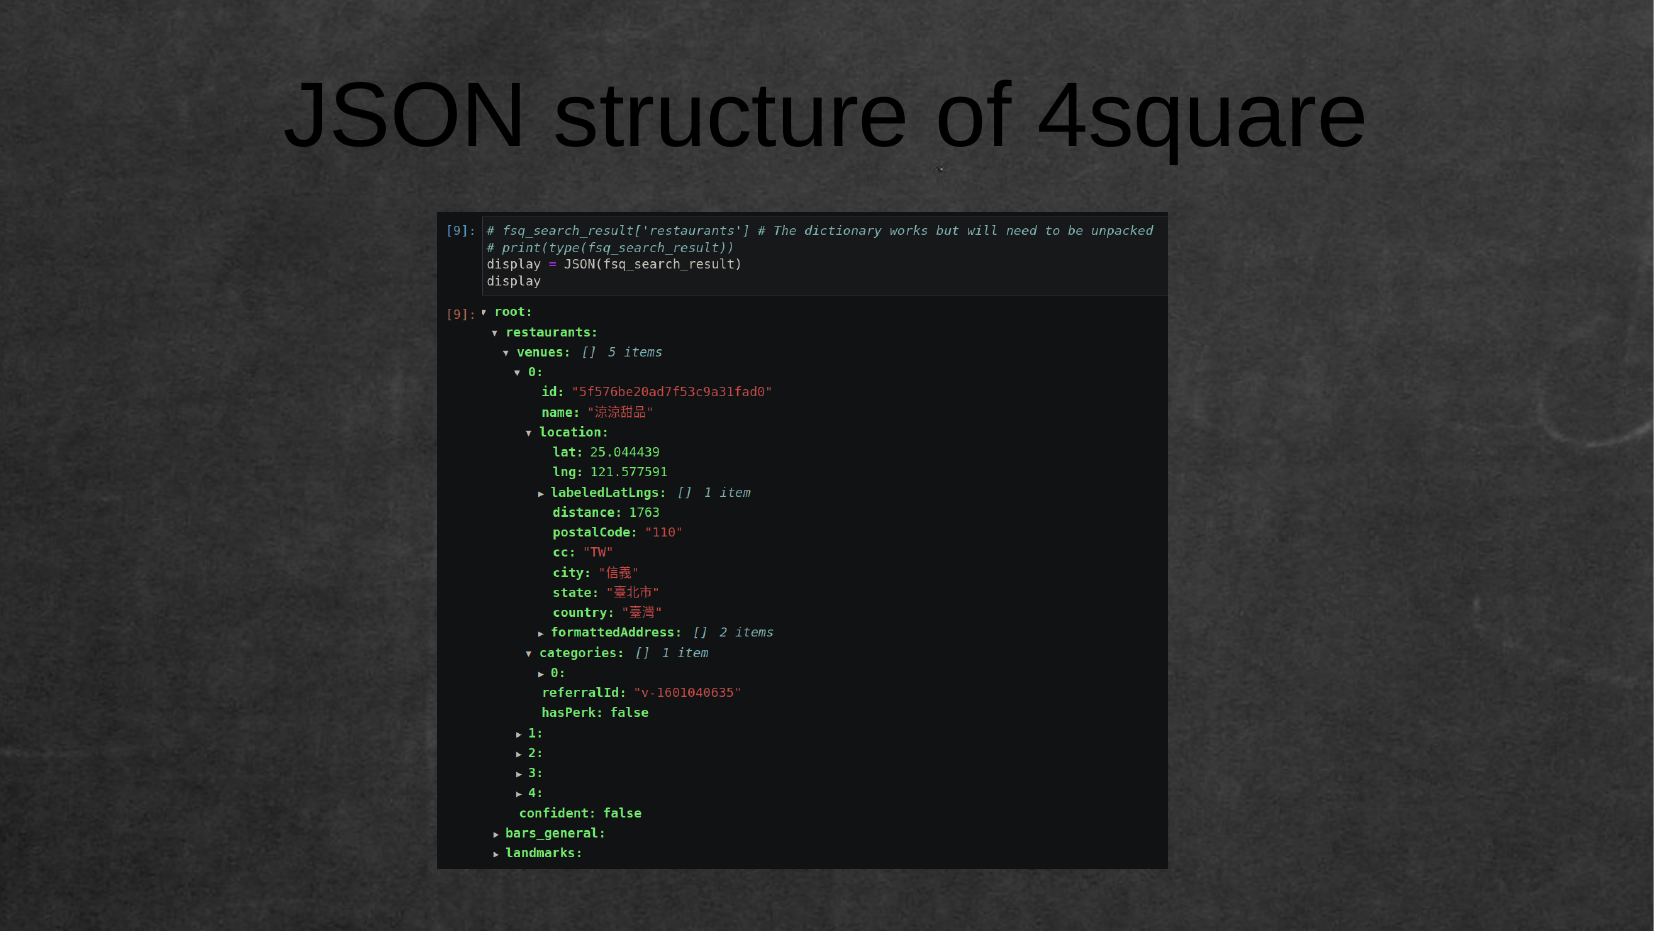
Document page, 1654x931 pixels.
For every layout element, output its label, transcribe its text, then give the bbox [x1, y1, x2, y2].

title JSON structure of 4square [82, 37, 1571, 193]
picture [0, 0, 1654, 931]
